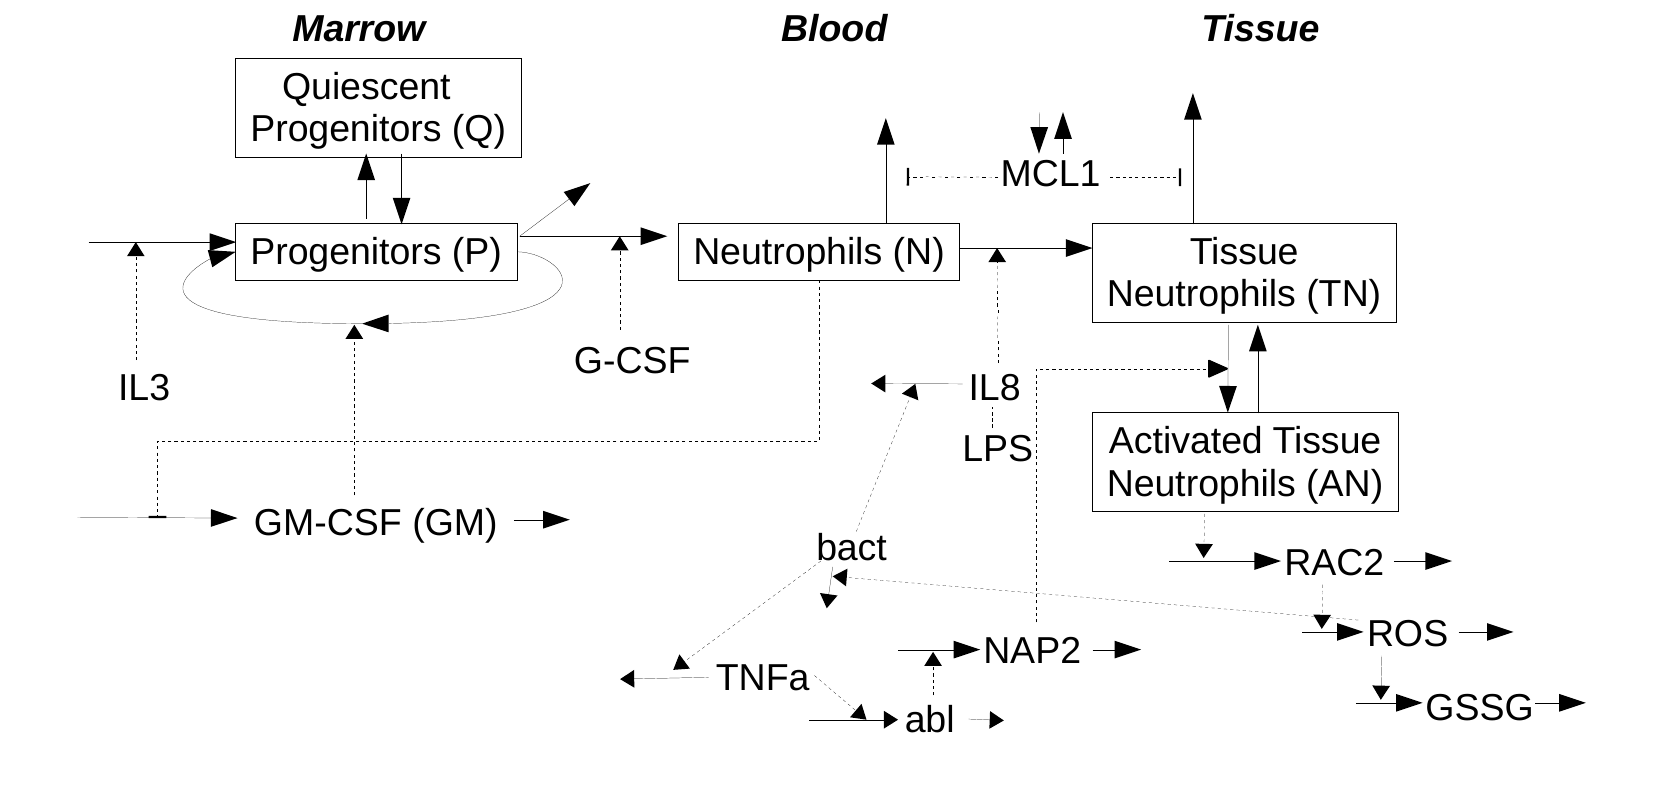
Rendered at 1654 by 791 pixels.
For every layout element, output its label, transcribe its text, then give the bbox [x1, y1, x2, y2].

text_box MCL1 [985, 144, 1182, 213]
text_box LPS [926, 419, 1049, 477]
text_box G-CSF [538, 332, 706, 390]
text_box Progenitors (P) [235, 223, 518, 281]
text_box RAC2 [1269, 533, 1406, 591]
text_box Tissue Neutrophils (TN) [1092, 223, 1397, 323]
text_box ROS [1352, 604, 1489, 662]
text_box Activated Tissue Neutrophils (AN) [1092, 412, 1399, 512]
text_box NAP2 [968, 622, 1105, 680]
text_box Neutrophils (N) [678, 223, 960, 281]
text_box abl [890, 690, 975, 748]
text_box bact [801, 519, 945, 577]
text_box Quiescent Progenitors (Q) [235, 58, 522, 158]
text_box GSSG [1410, 678, 1606, 768]
text_box IL8 [932, 359, 1036, 419]
text_box GM-CSF (GM) [218, 493, 513, 551]
text_box Marrow Blood Tissue [277, 0, 1337, 58]
text_box TNFa [701, 649, 845, 707]
text_box IL3 [82, 359, 185, 417]
